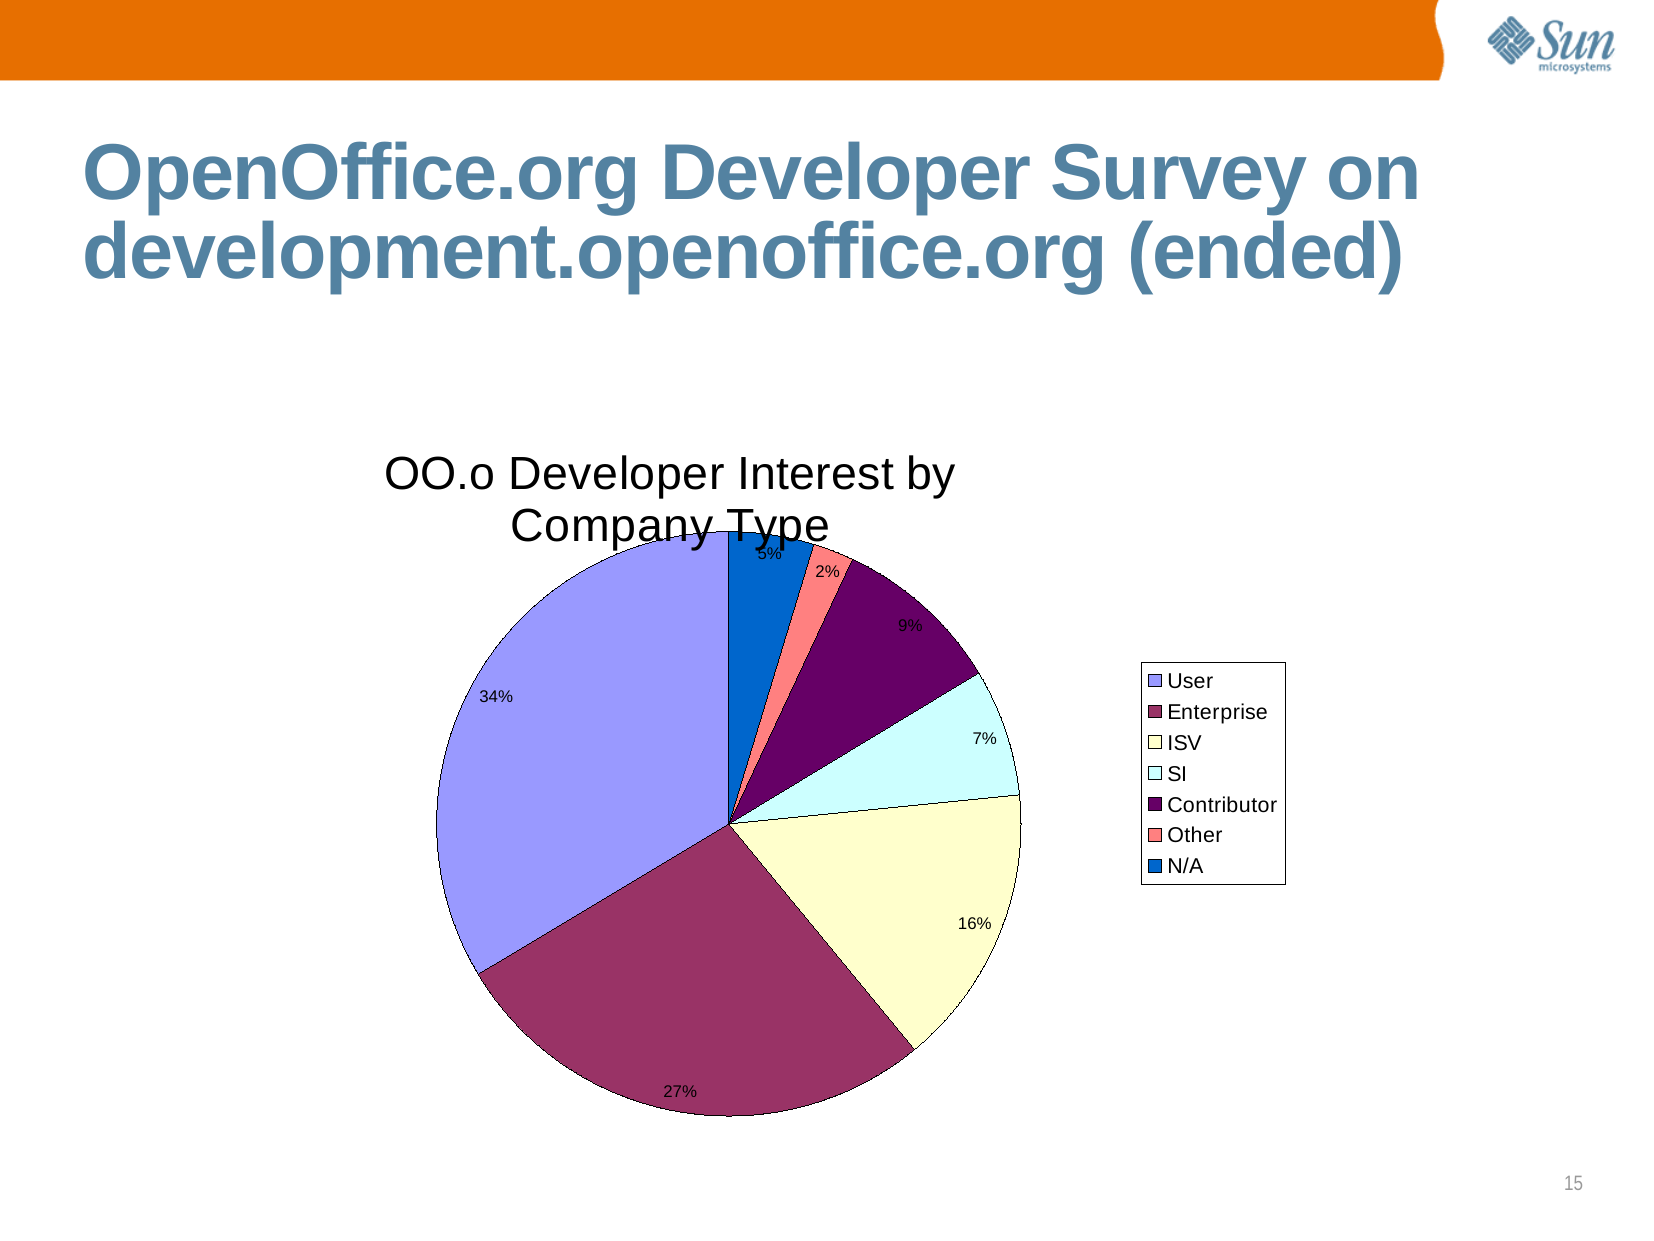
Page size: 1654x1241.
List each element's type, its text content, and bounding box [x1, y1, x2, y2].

chart [335, 419, 1310, 1131]
title OpenOffice.org Developer Survey on development.openoffice.org (ended) [82, 135, 1585, 304]
picture [0, 0, 1654, 83]
